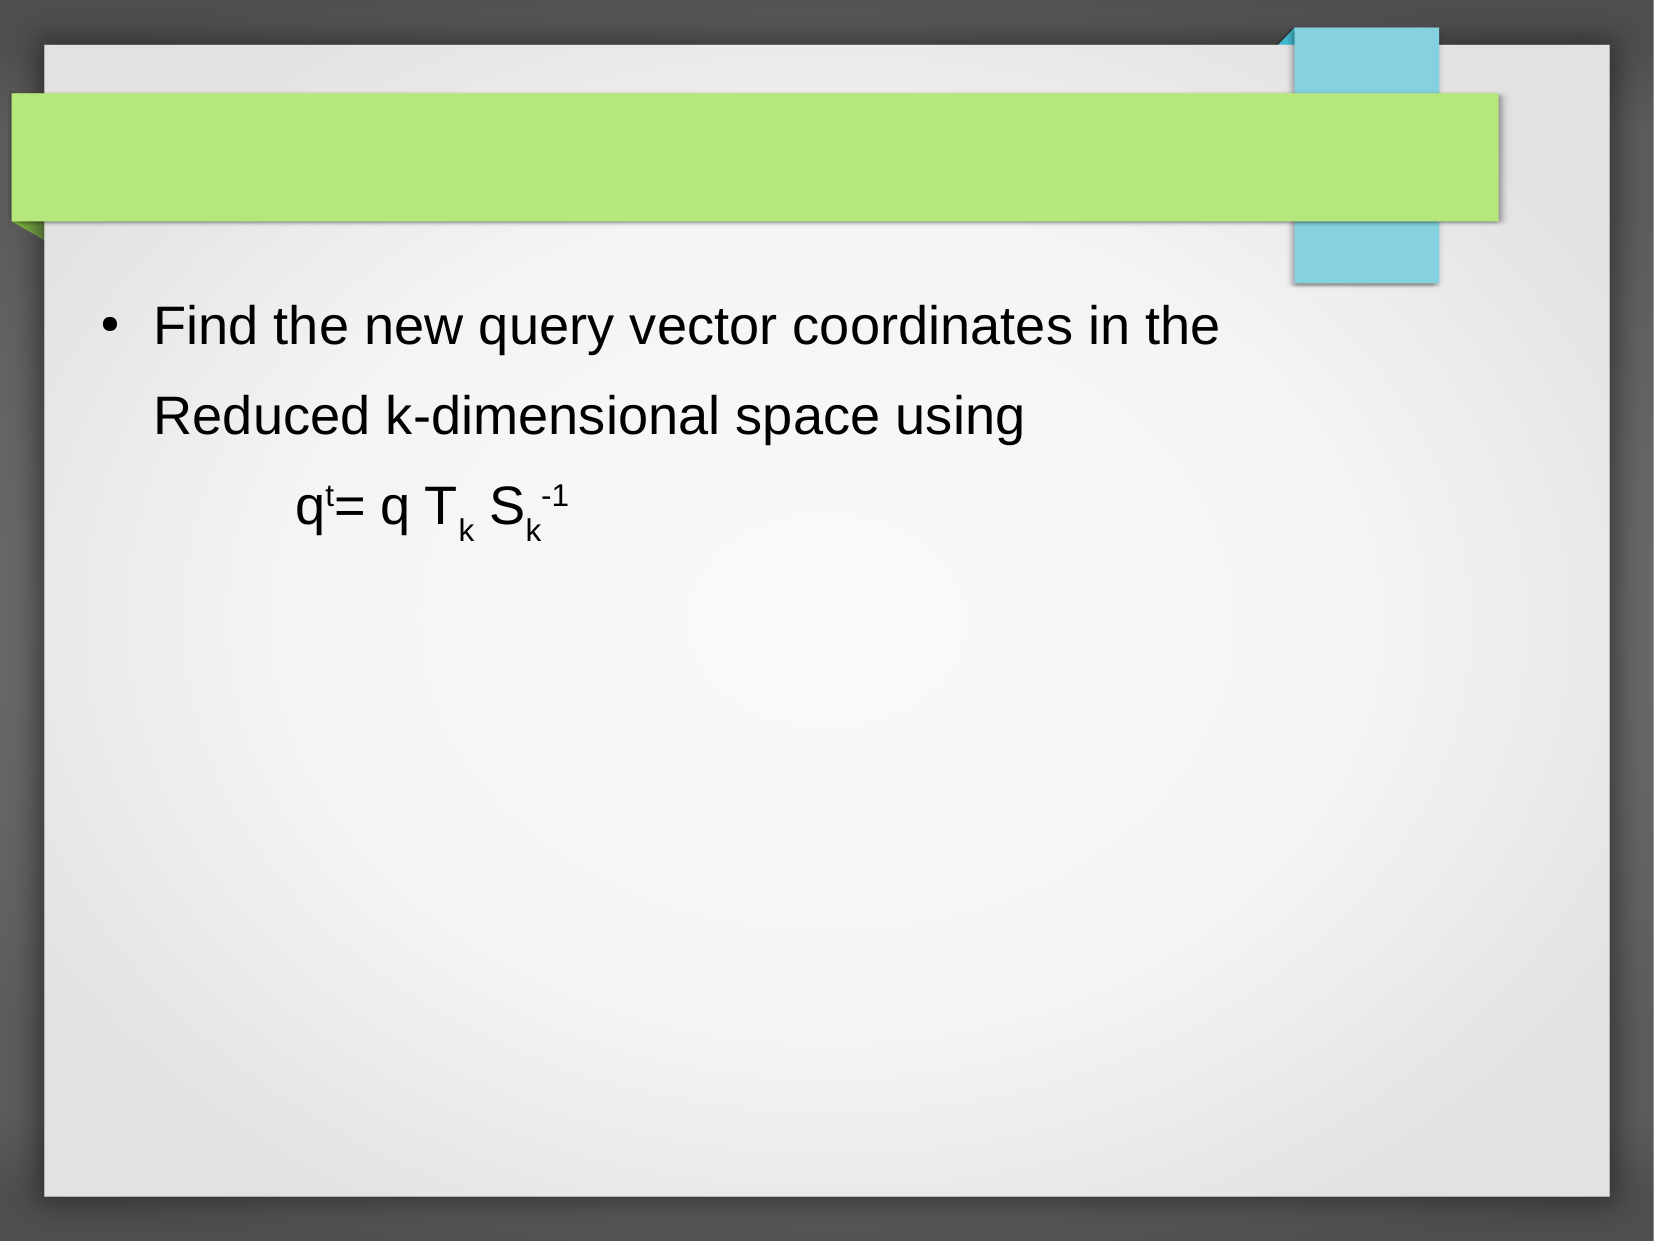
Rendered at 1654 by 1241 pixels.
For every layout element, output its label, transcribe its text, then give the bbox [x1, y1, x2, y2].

list Find the new query vector coordinates in the Reduced k-dimensional space using qt= q Tk Sk-1 [82, 295, 1571, 1015]
picture [0, 0, 1654, 1241]
